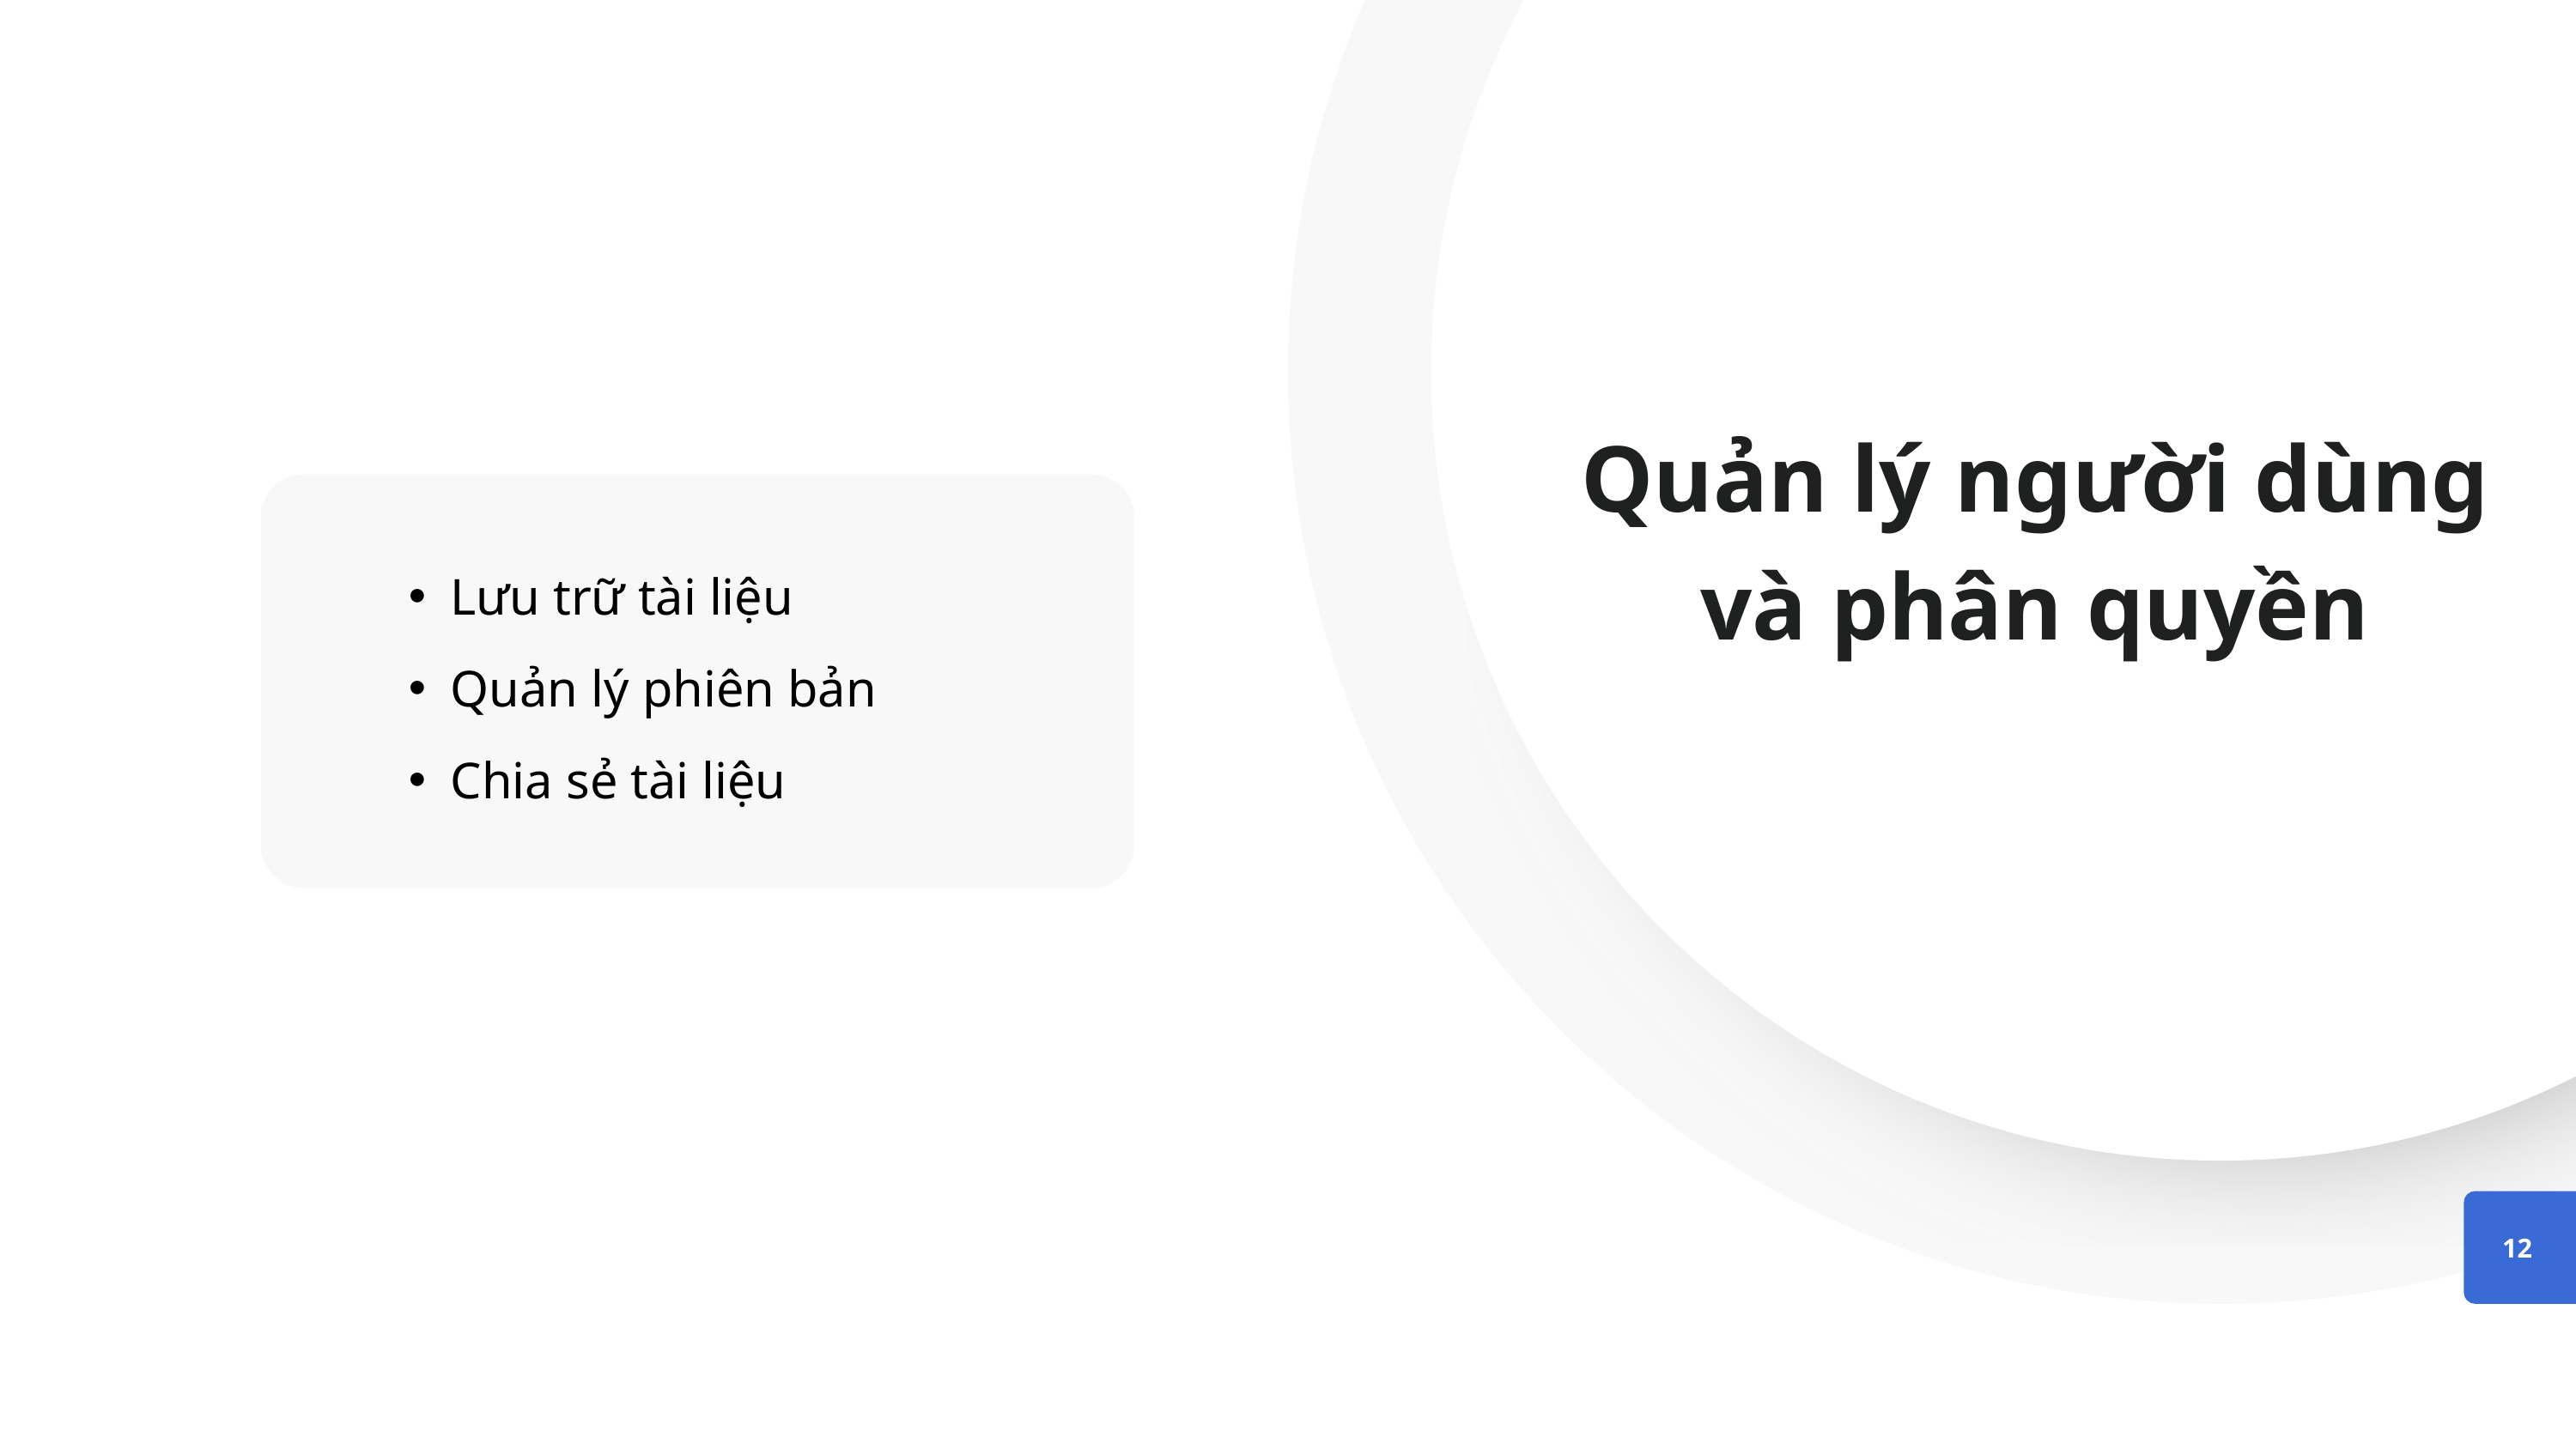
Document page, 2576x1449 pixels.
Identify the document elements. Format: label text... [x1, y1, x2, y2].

text_box Quản lý người dùng và phân quyền [1563, 403, 2531, 653]
text_box [260, 448, 1135, 888]
text_box 12 [2489, 1226, 2553, 1264]
text_box [1288, 0, 2576, 1304]
text_box Lưu trữ tài liệu Quản lý phiên bản Chia sẻ tài liệu [324, 533, 971, 803]
